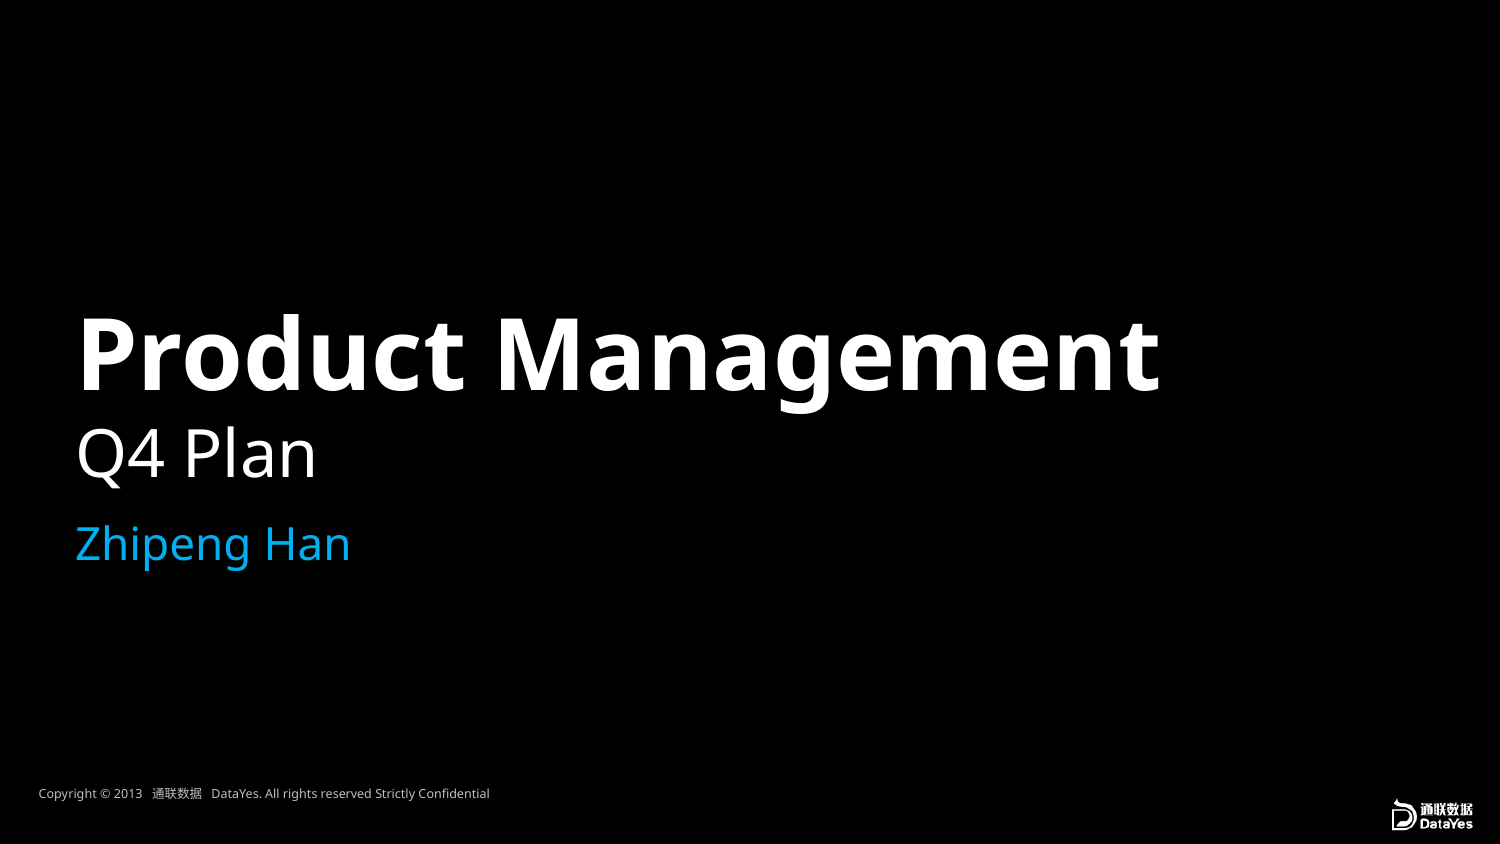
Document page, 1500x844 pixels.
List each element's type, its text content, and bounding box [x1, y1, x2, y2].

subtitle Zhipeng Han [75, 514, 1350, 844]
text_box Q4 Plan [74, 411, 740, 491]
text_box Product Management [793, 347, 815, 379]
text_box Product Management [74, 290, 1500, 411]
picture [1384, 788, 1481, 838]
